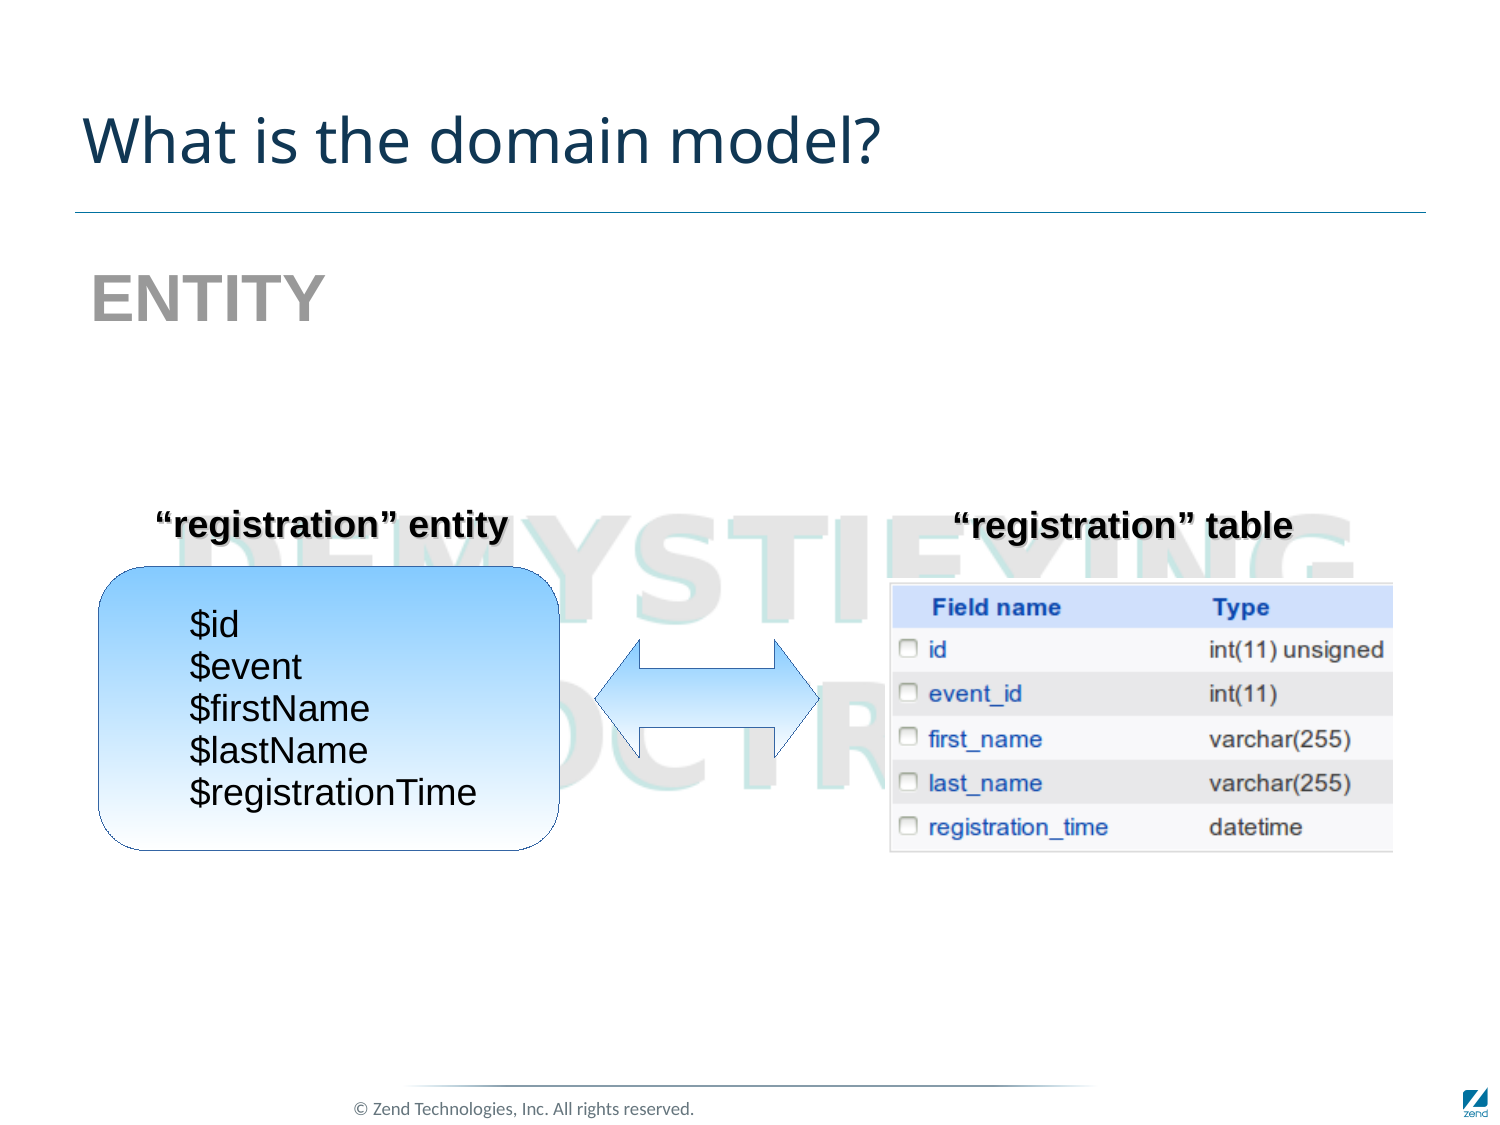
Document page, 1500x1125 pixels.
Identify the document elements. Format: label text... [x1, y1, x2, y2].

title What is the domain model? [75, 15, 1425, 224]
title entity [75, 224, 1425, 365]
text_box “registration” entity [139, 496, 524, 553]
picture [1463, 1087, 1488, 1118]
text_box [594, 639, 820, 758]
text_box $id $event $firstName $lastName $registrationTime [98, 566, 560, 851]
text_box “registration” table [937, 497, 1309, 555]
picture [10, 239, 1500, 1004]
